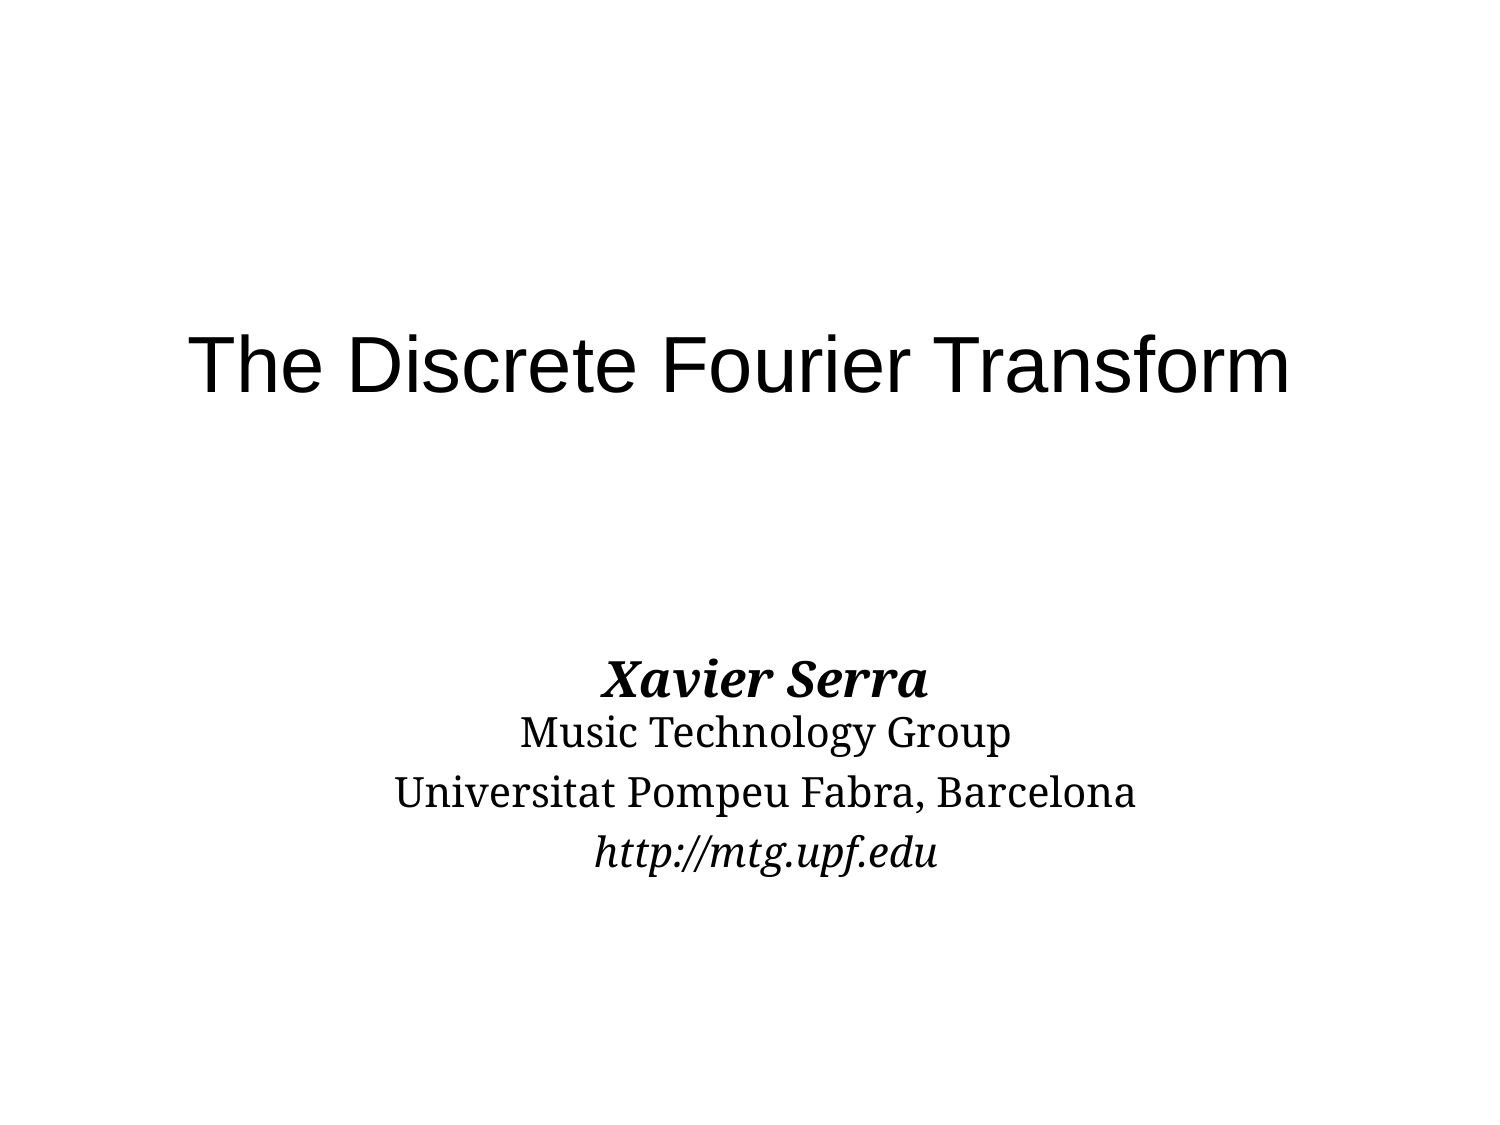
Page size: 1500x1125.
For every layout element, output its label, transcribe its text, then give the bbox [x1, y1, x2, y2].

text_box Xavier Serra Music Technology Group Universitat Pompeu Fabra, Barcelona http://mtg.upf.edu [309, 645, 1223, 975]
title The Discrete Fourier Transform [75, 90, 1406, 631]
